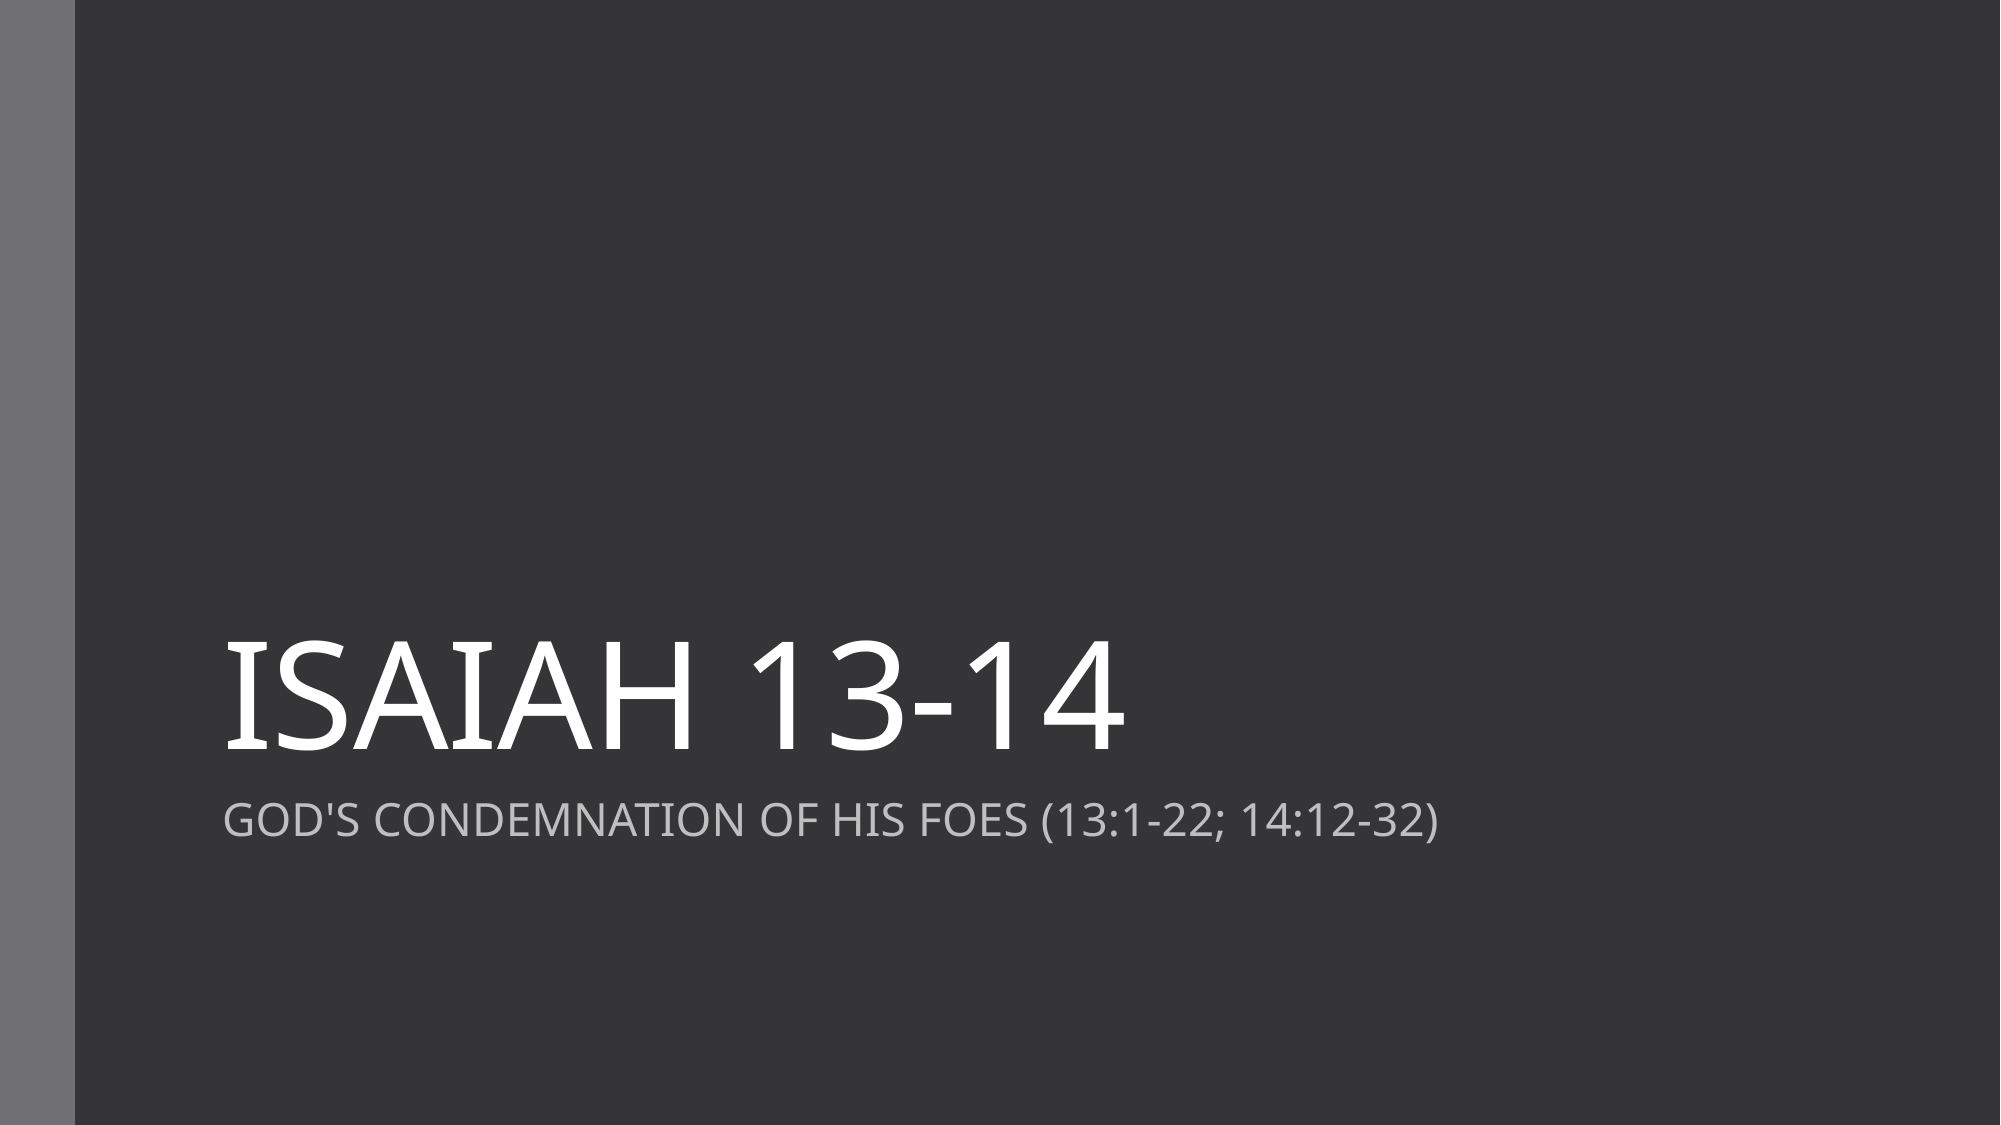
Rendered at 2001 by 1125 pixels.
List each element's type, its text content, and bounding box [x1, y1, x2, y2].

title ISAIAH 13-14 [206, 124, 1752, 787]
subtitle GOD'S CONDEMNATION OF HIS FOES (13:1-22; 14:12-32) [206, 787, 1752, 1066]
